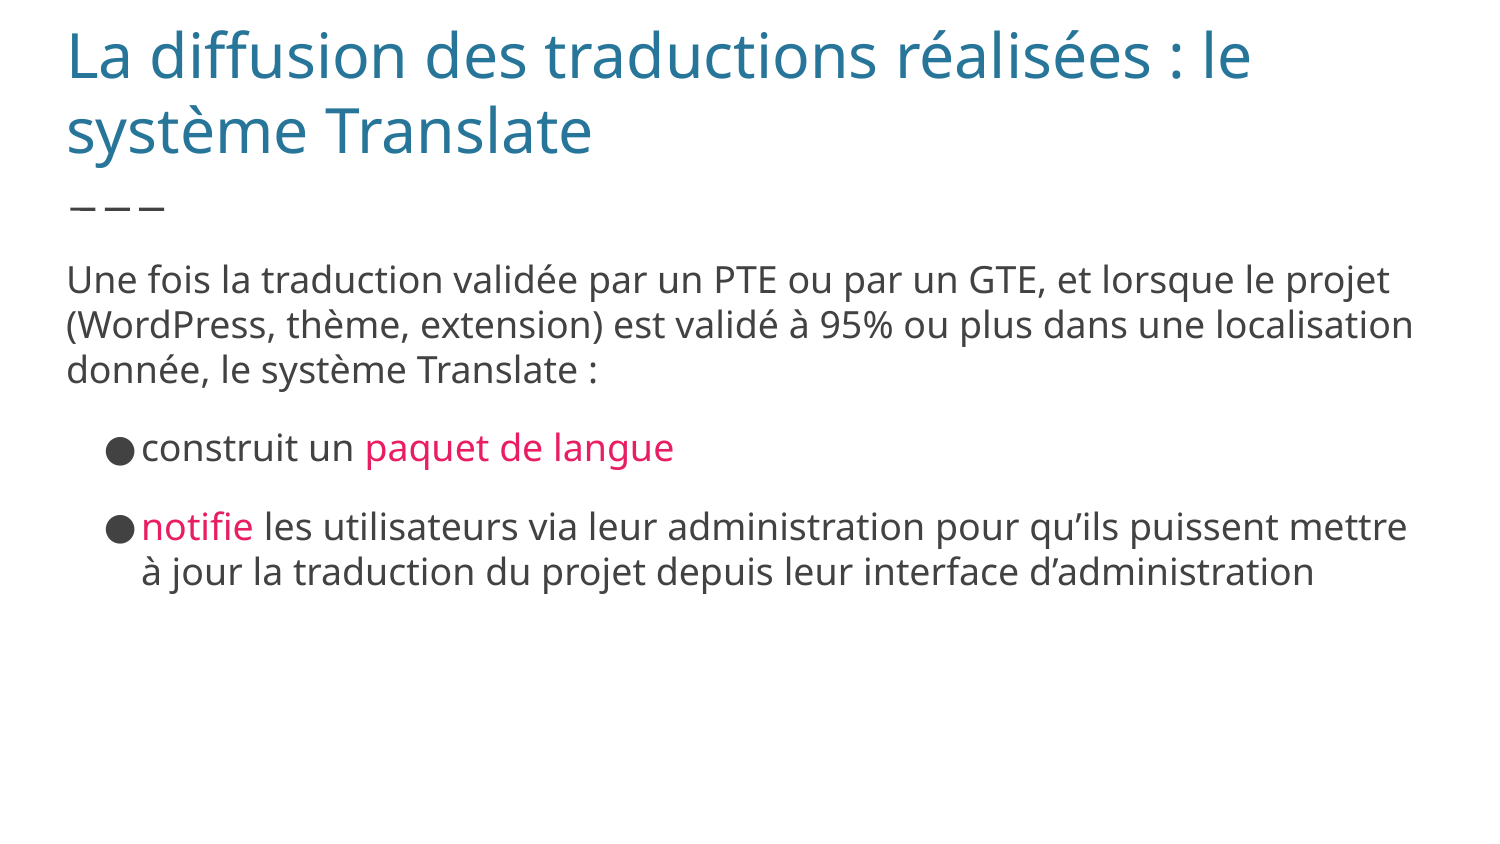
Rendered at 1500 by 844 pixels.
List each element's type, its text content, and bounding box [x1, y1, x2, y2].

list Une fois la traduction validée par un PTE ou par un GTE, et lorsque le projet (WordPress, thème, extension) est validé à 95% ou plus dans une localisation donnée, le système Translate : construit un paquet de langue notifie les utilisateurs via leur administration pour qu’ils puissent mettre à jour la traduction du projet depuis leur interface d’administration [51, 240, 1449, 750]
title La diffusion des traductions réalisées : le système Translate [51, 61, 1449, 182]
